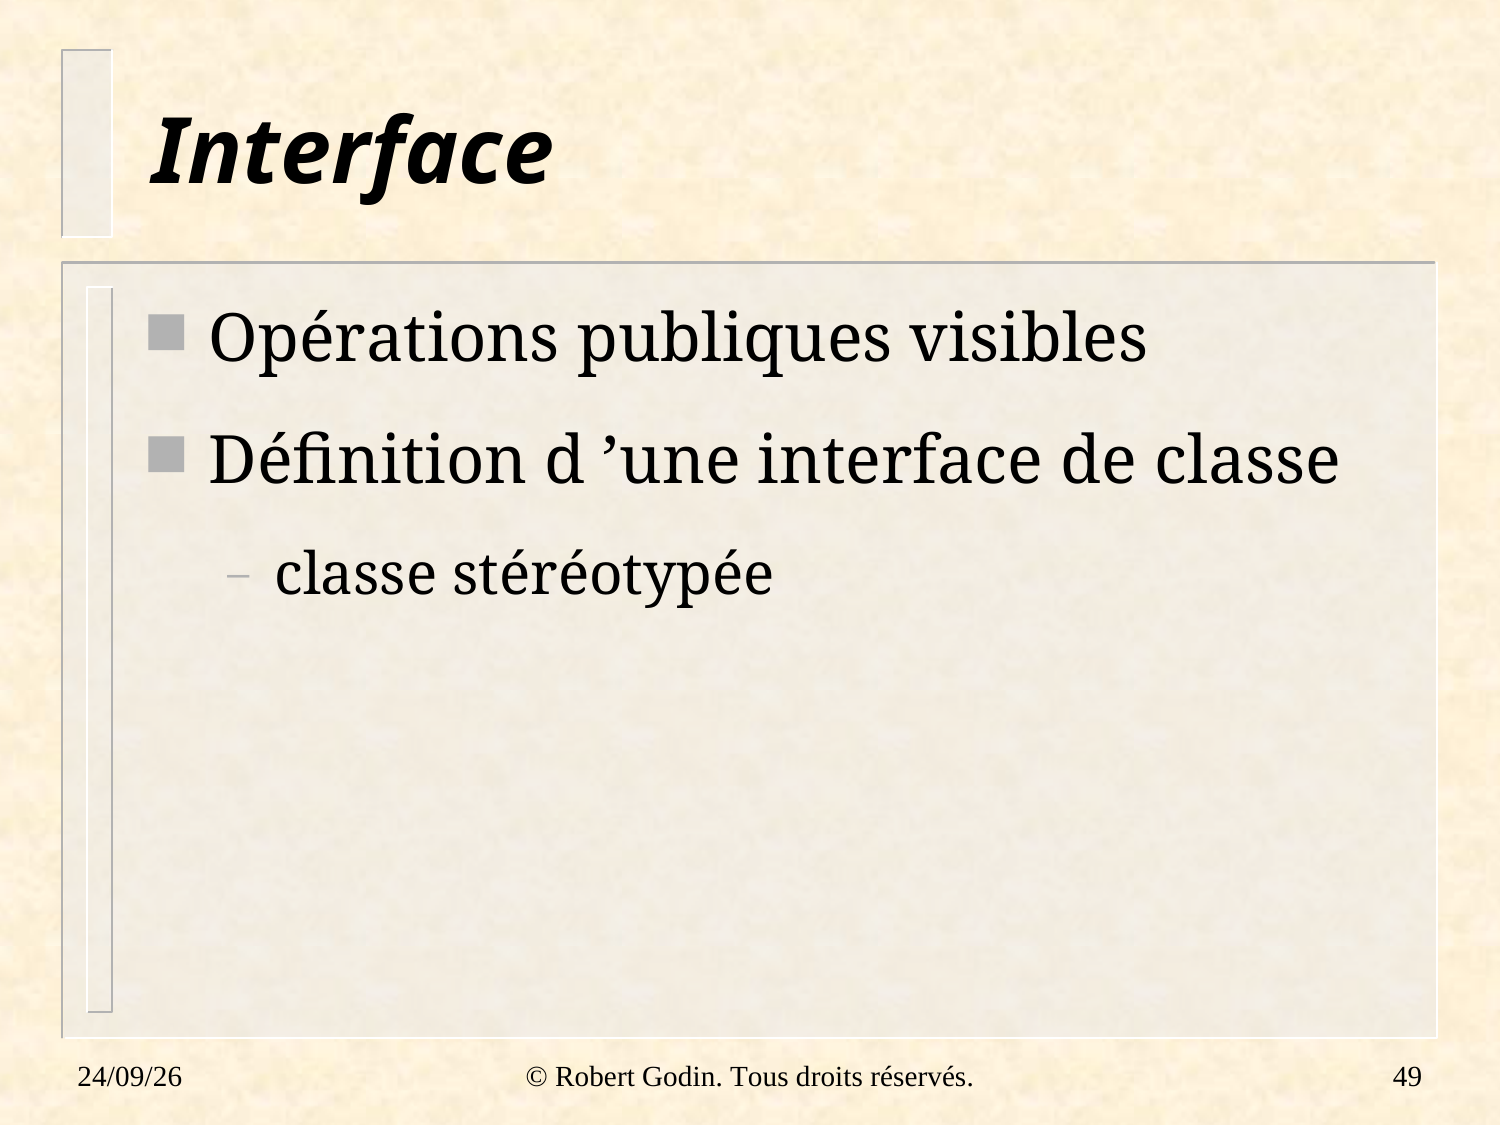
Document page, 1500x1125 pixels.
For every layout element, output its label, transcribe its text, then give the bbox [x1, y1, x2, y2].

title Interface [137, 56, 1413, 238]
text_box © Robert Godin. Tous droits réservés. [512, 1037, 988, 1113]
picture [0, 0, 1500, 1125]
text_box 31/05/21 [62, 1037, 376, 1113]
list Opérations publiques visibles Définition d ’une interface de classe classe stéréotypée [137, 287, 1413, 963]
text_box <number> [1125, 1037, 1438, 1113]
